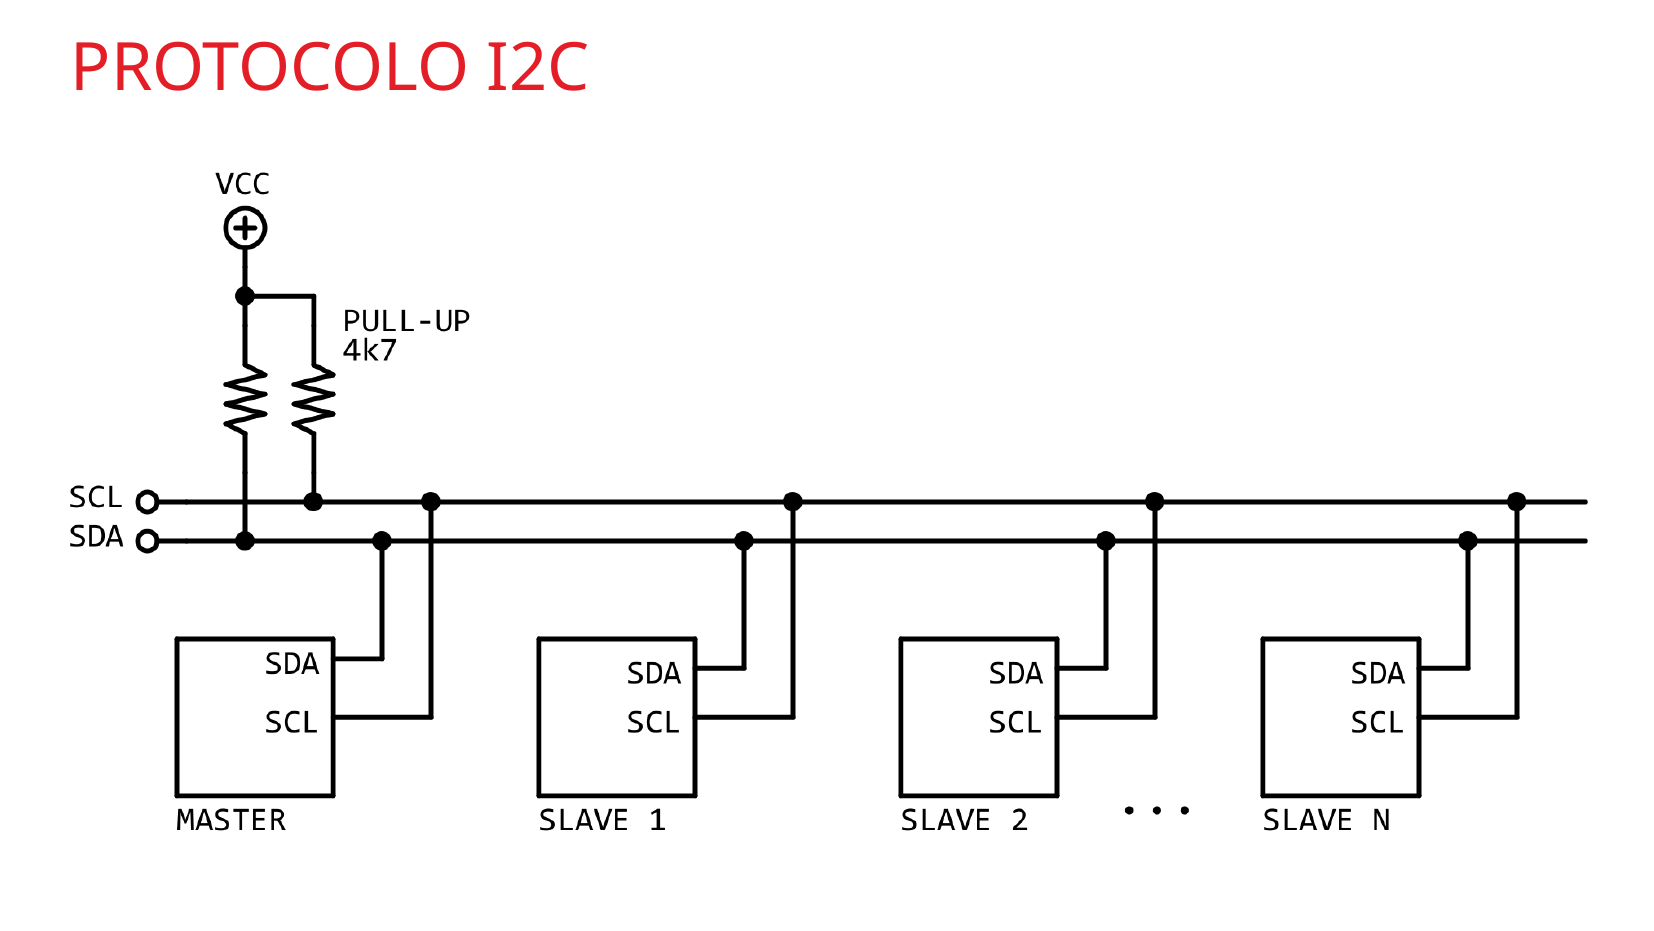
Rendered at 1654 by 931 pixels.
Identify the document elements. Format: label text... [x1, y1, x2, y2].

title PROTOCOLO I2C [70, 11, 1347, 118]
picture [39, 139, 1614, 883]
